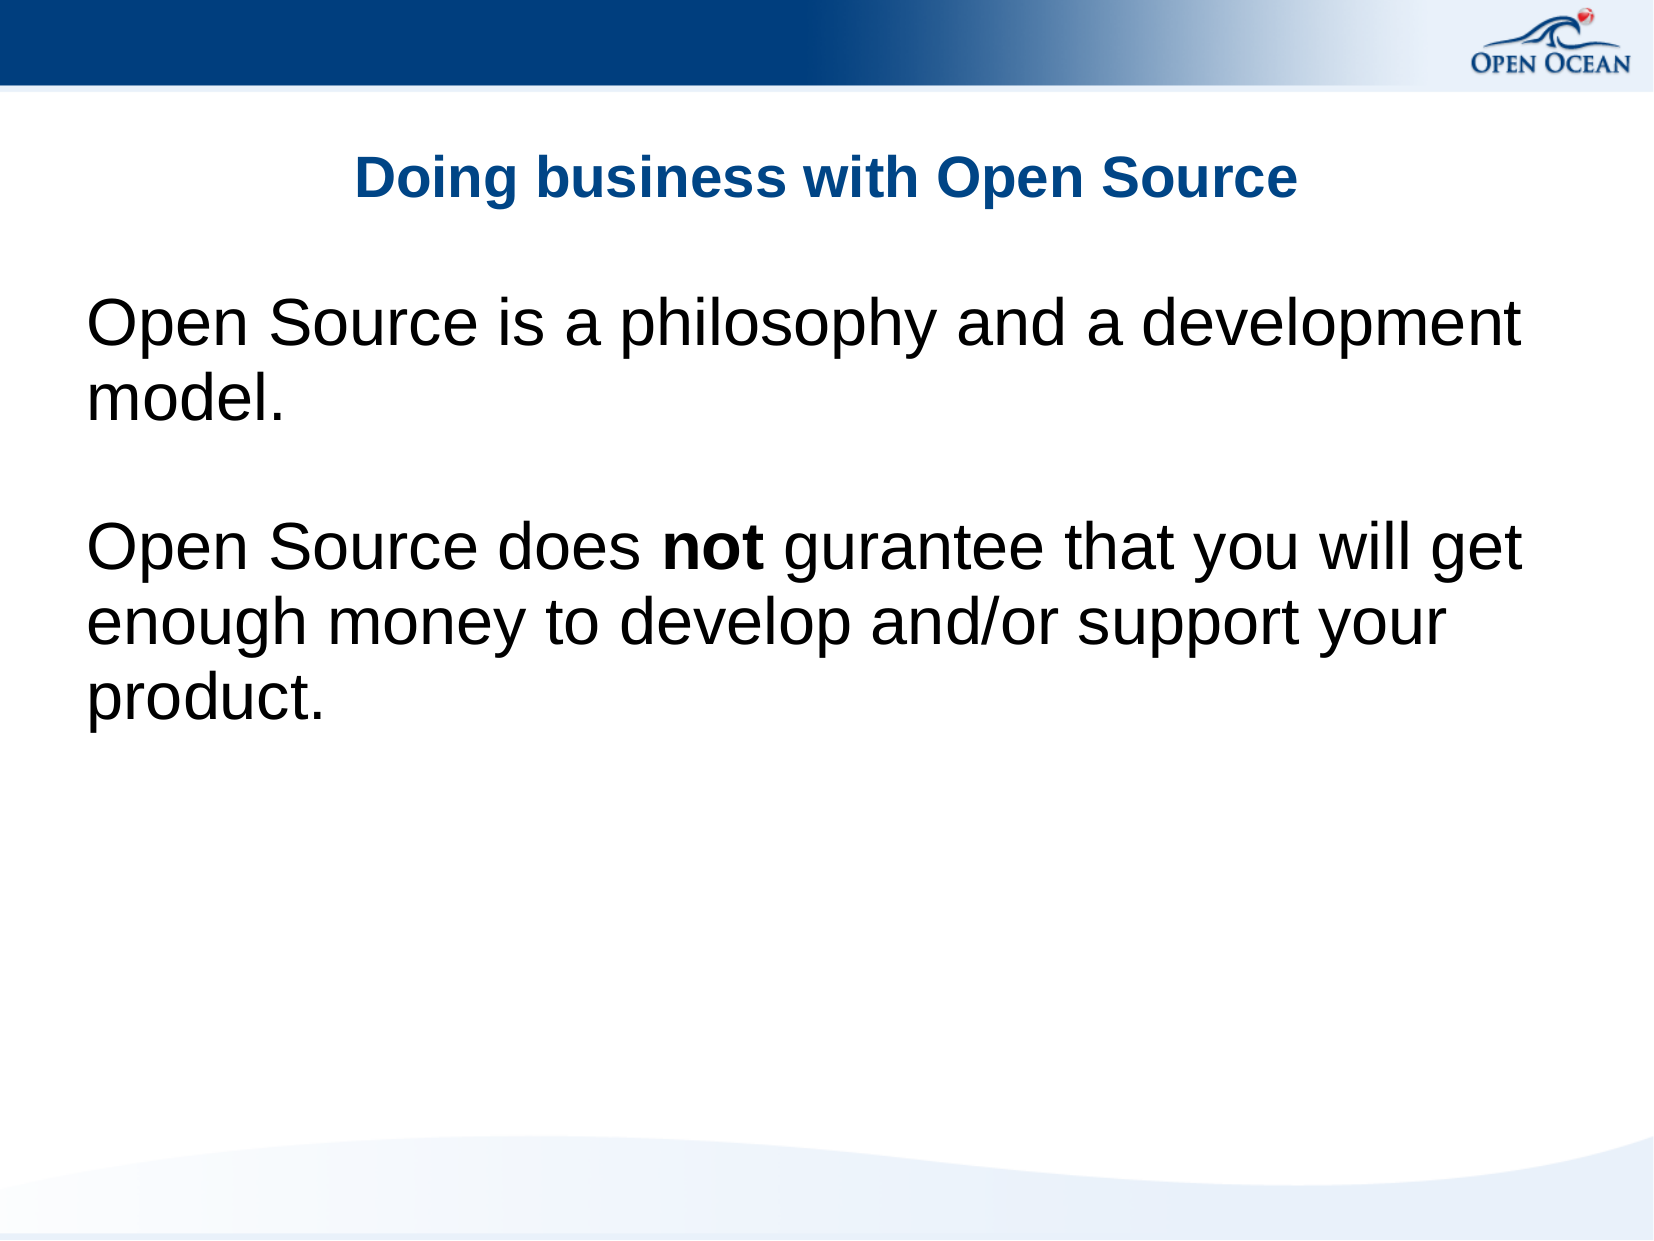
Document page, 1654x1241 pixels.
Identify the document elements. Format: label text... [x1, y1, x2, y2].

picture [0, 0, 1654, 1240]
list Open Source is a philosophy and a development model. Open Source does not gurantee that you will get enough money to develop and/or support your product. [86, 285, 1576, 1005]
title Doing business with Open Source [82, 88, 1571, 266]
